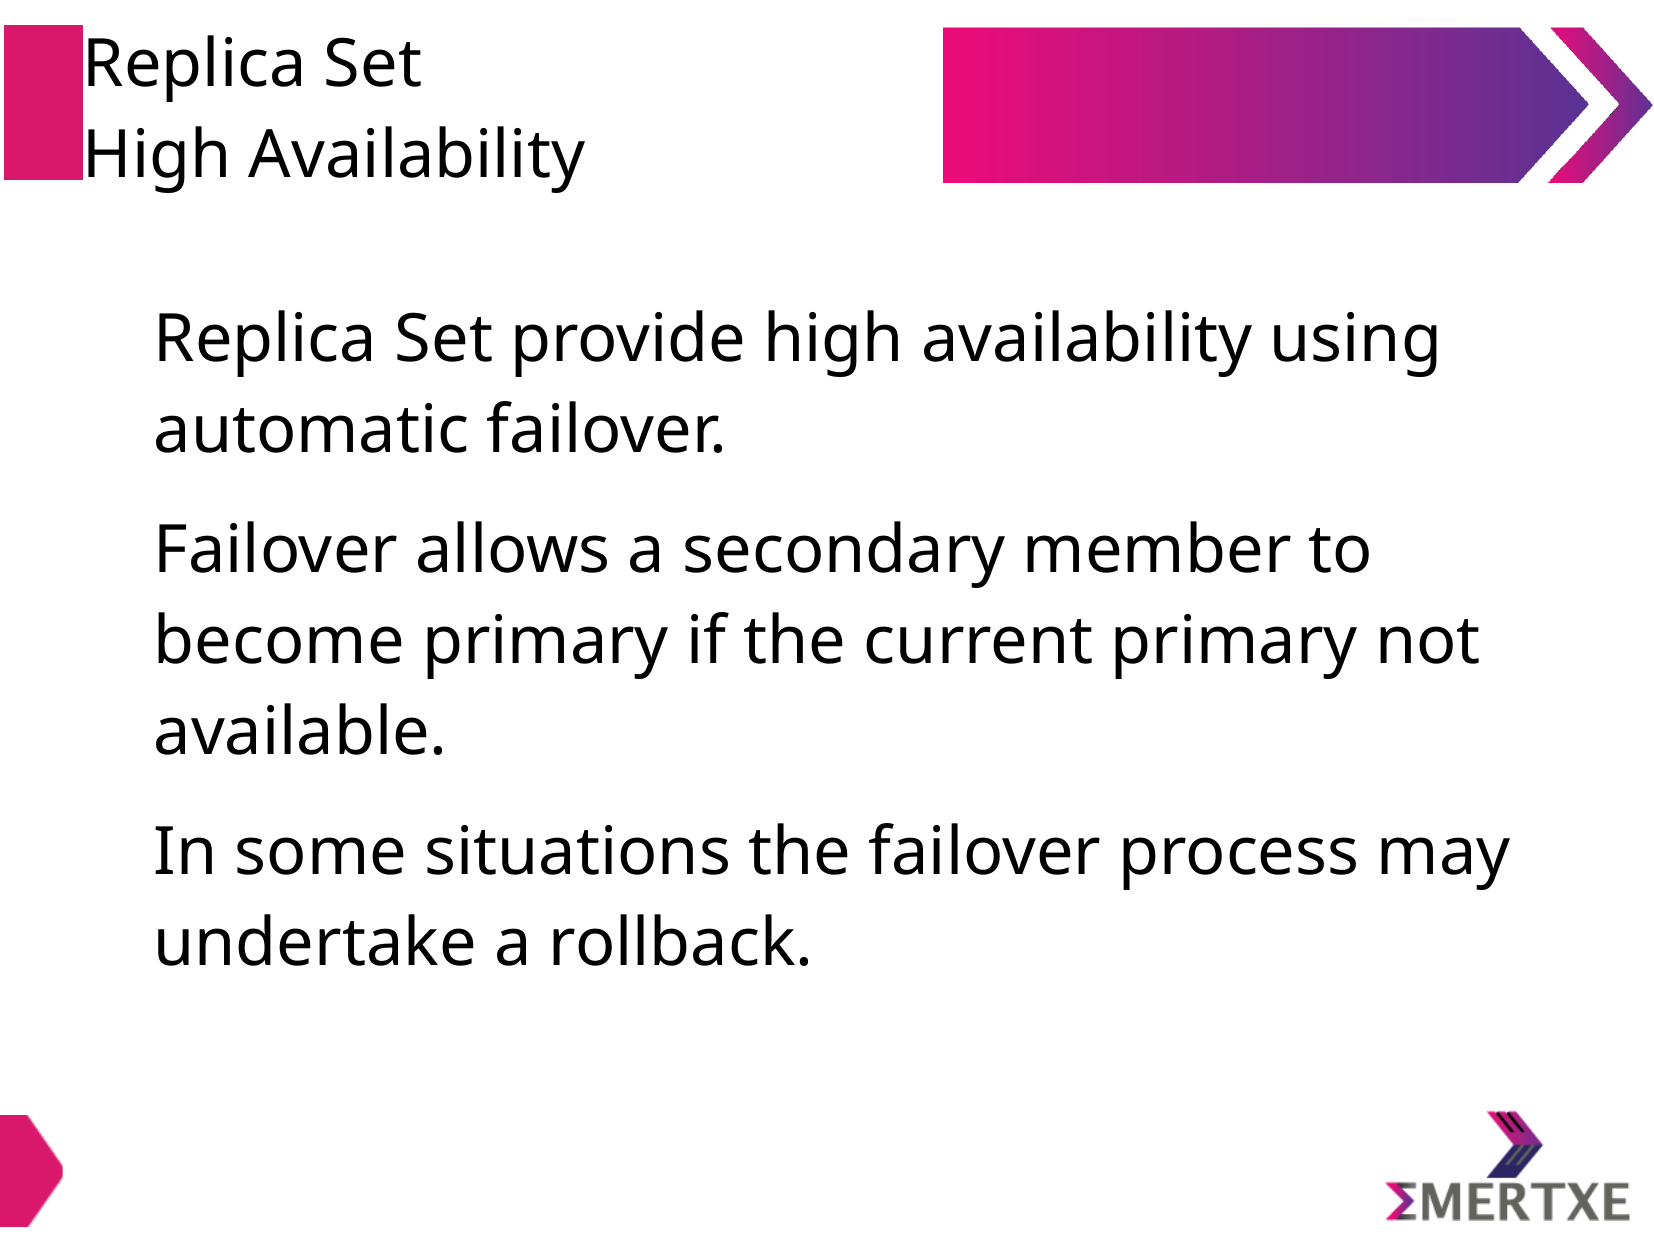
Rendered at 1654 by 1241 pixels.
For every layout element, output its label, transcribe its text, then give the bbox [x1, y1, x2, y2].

title Replica Set High Availability [82, 2, 1571, 210]
picture [1571, 27, 1653, 183]
list Replica Set provide high availability using automatic failover. Failover allows a secondary member to become primary if the current primary not available. In some situations the failover process may undertake a rollback. [82, 290, 1571, 1010]
picture [1385, 1107, 1631, 1221]
